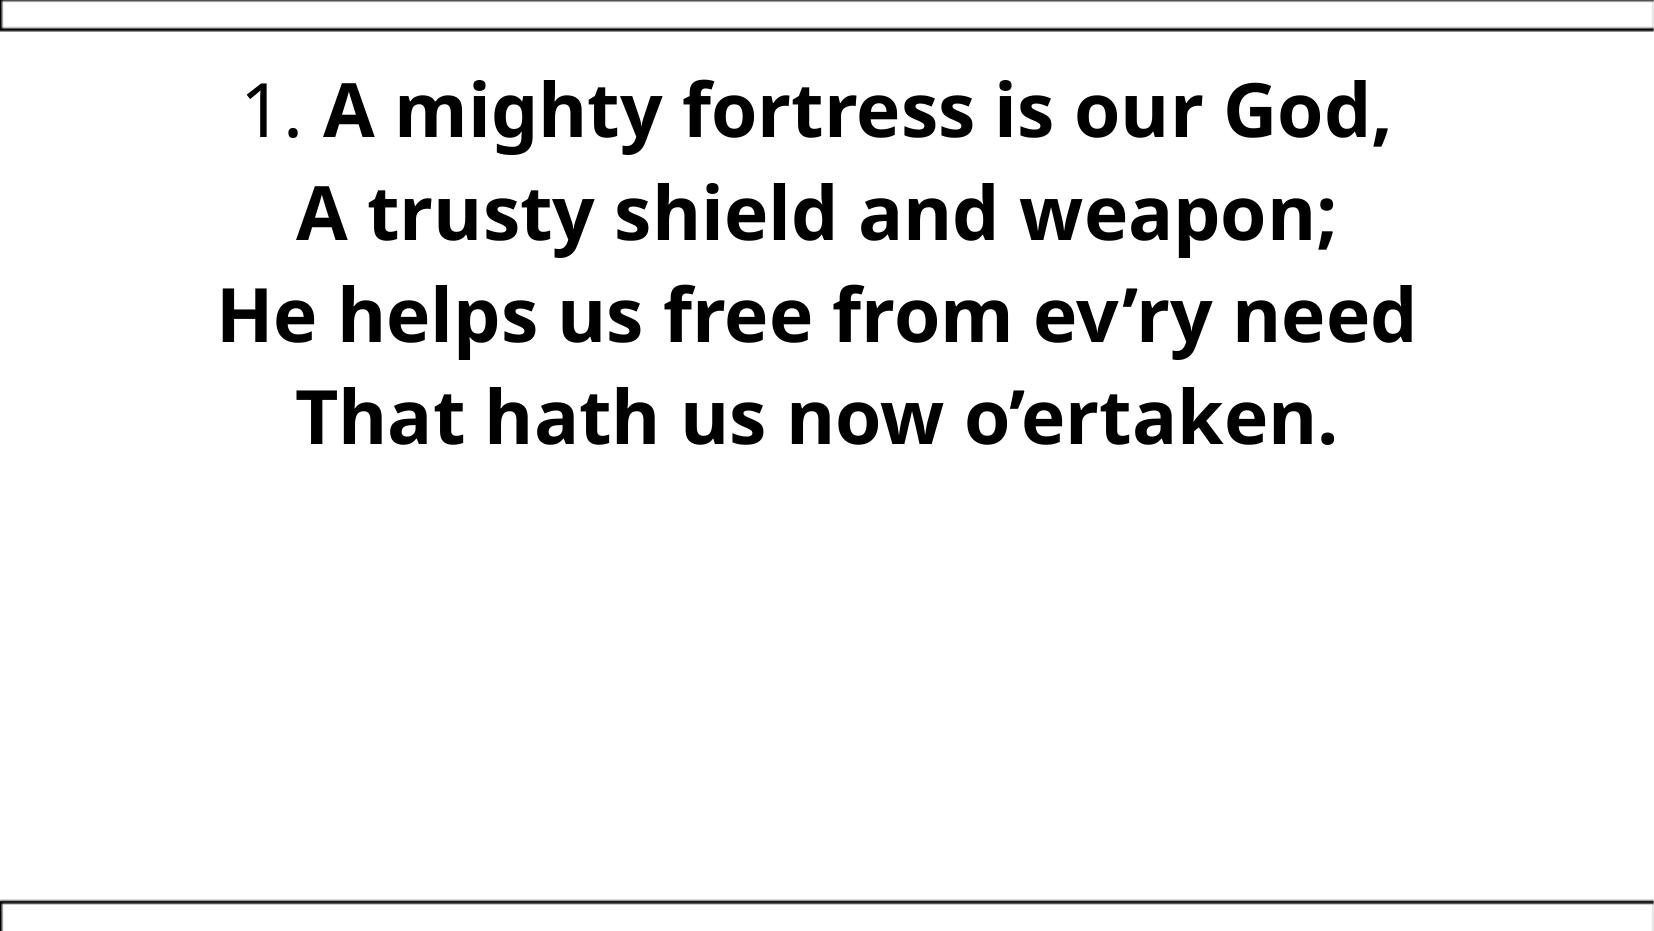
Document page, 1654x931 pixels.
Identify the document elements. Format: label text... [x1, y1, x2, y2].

picture [0, 0, 1654, 931]
text_box 1. A mighty fortress is our God, A trusty shield and weapon; He helps us free from ev’ry need That hath us now o’ertaken. [90, 50, 1546, 465]
